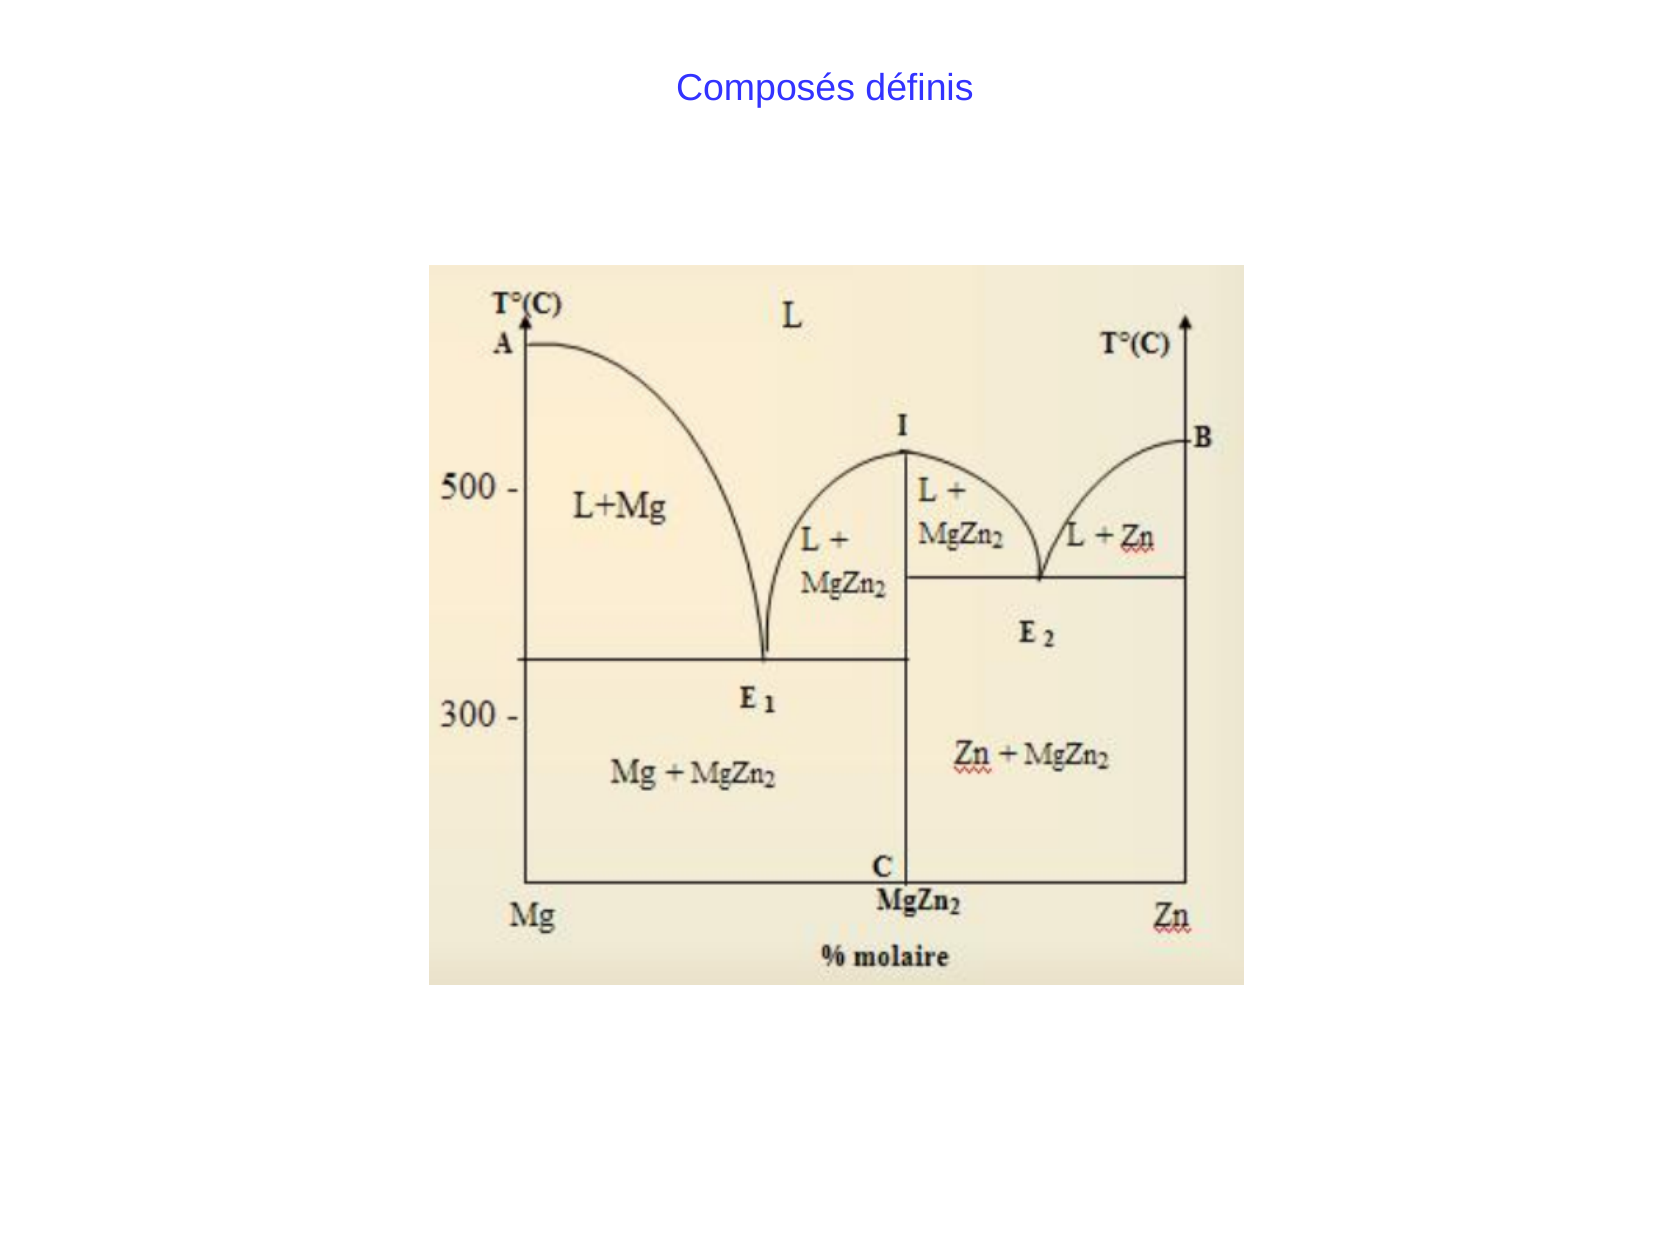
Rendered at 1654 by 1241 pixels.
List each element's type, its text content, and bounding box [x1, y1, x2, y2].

picture [429, 265, 1244, 985]
text_box Composés définis [661, 59, 999, 119]
